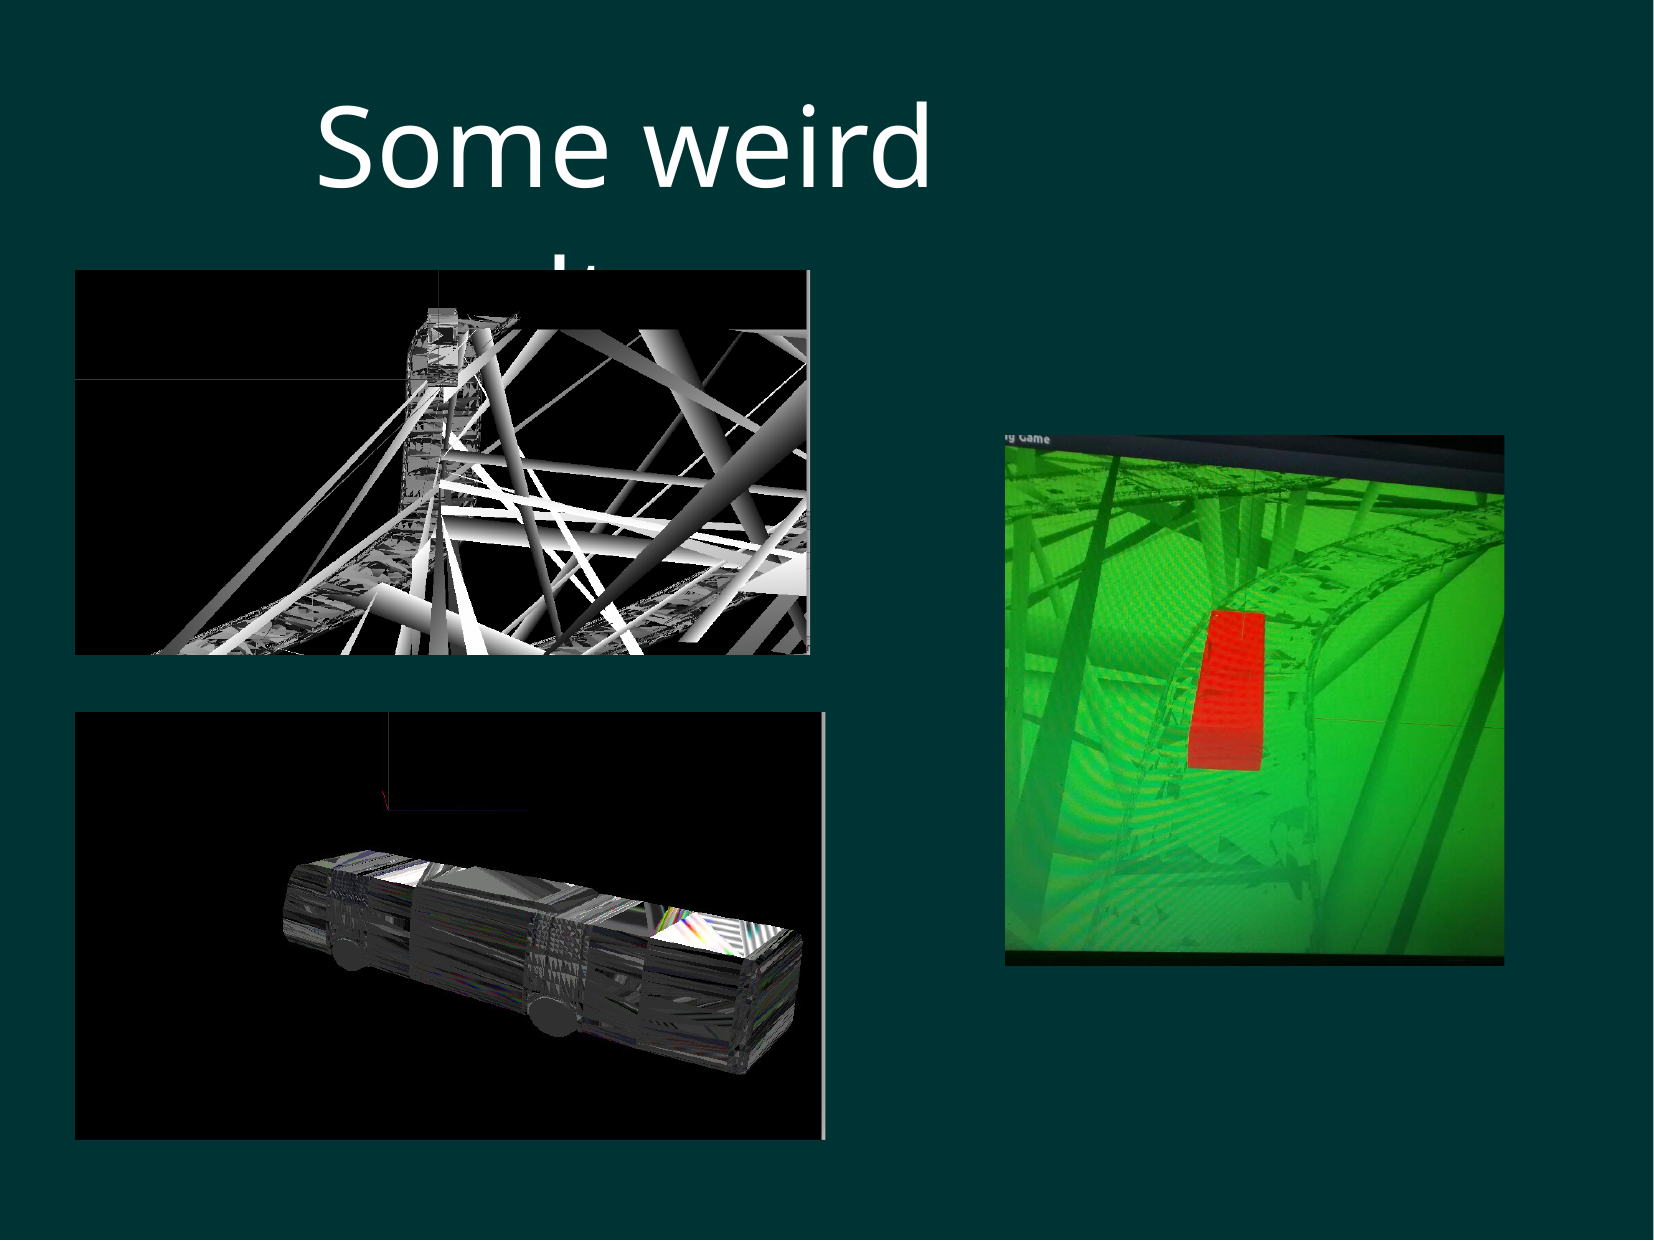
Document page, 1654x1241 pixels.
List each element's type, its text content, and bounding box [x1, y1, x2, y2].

picture [1005, 435, 1505, 966]
picture [75, 712, 826, 1141]
text_box Some weird results [300, 60, 1336, 328]
picture [75, 270, 811, 655]
